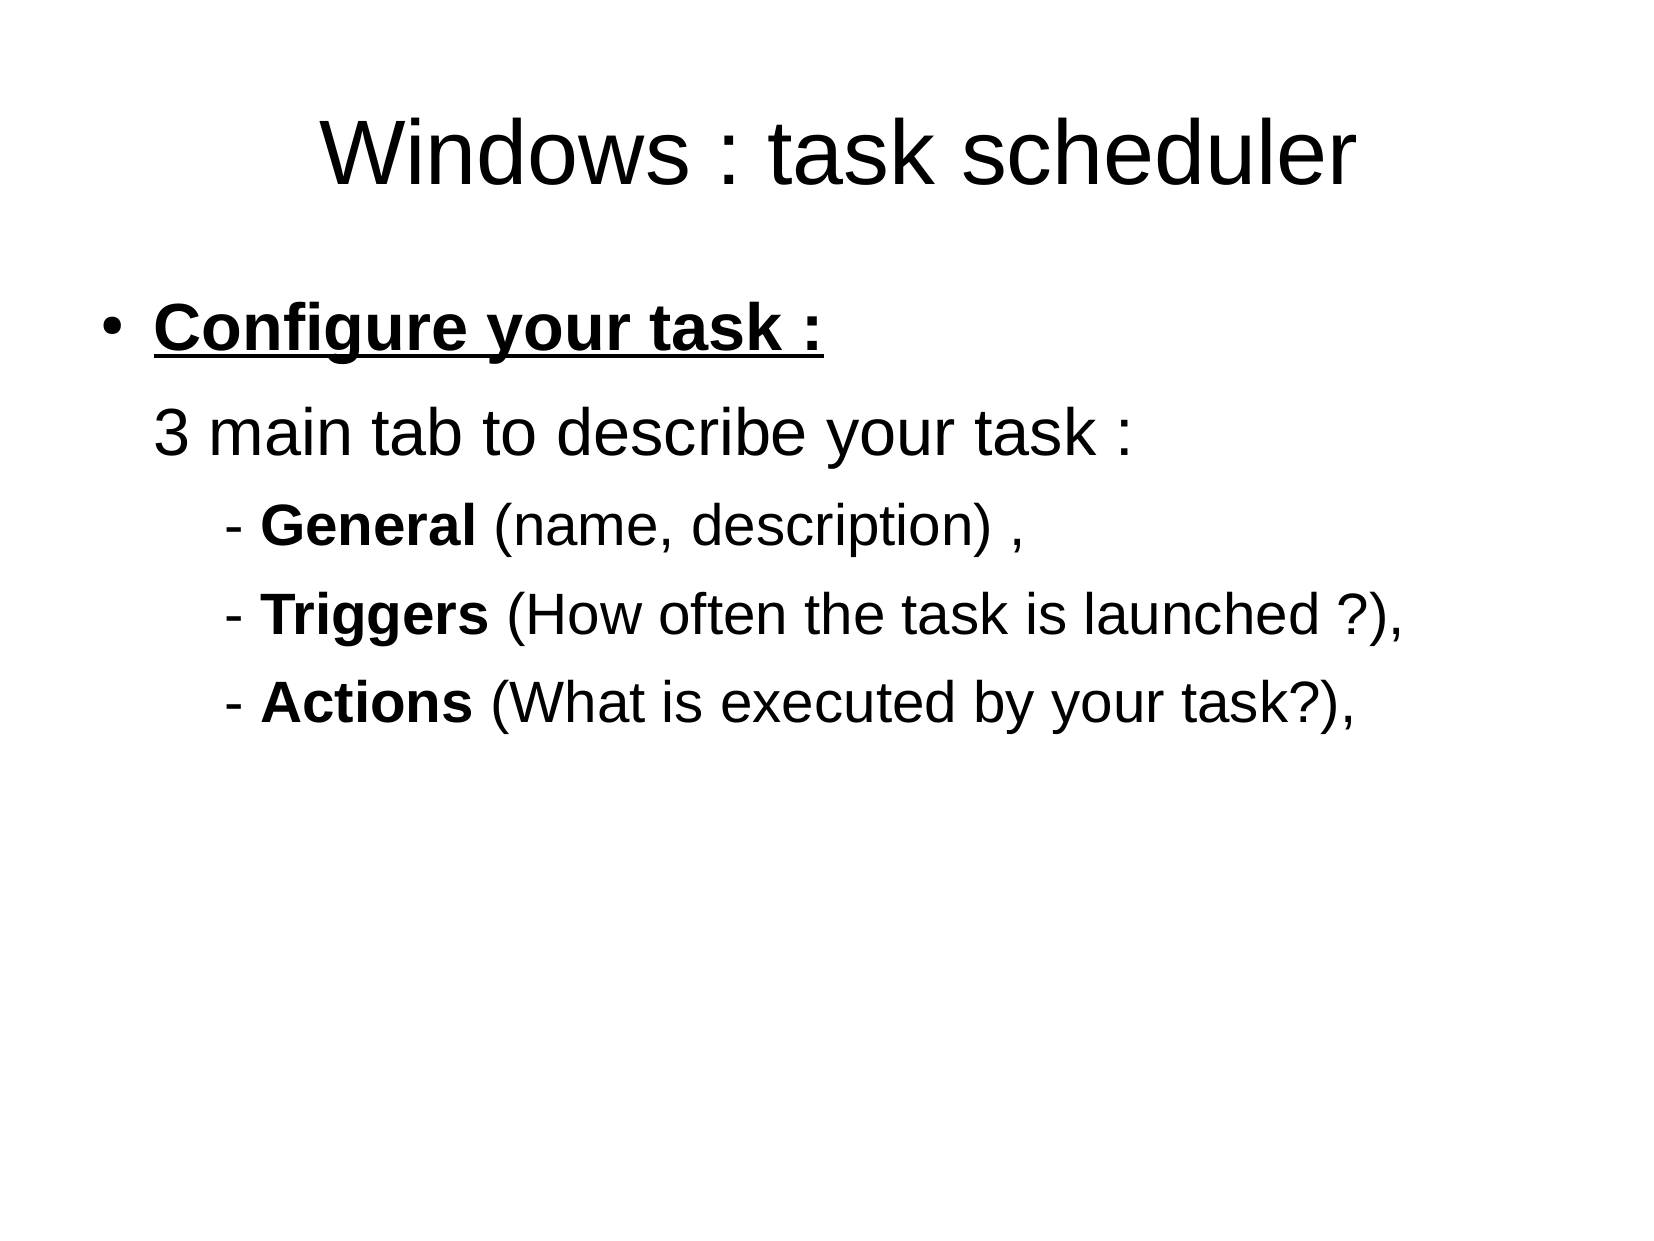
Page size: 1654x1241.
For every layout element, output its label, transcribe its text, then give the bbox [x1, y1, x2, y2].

title Windows : task scheduler [82, 49, 1571, 257]
list Configure your task : 3 main tab to describe your task : - General (name, description) , - Triggers (How often the task is launched ?), - Actions (What is executed by your task?), [82, 290, 1571, 1010]
